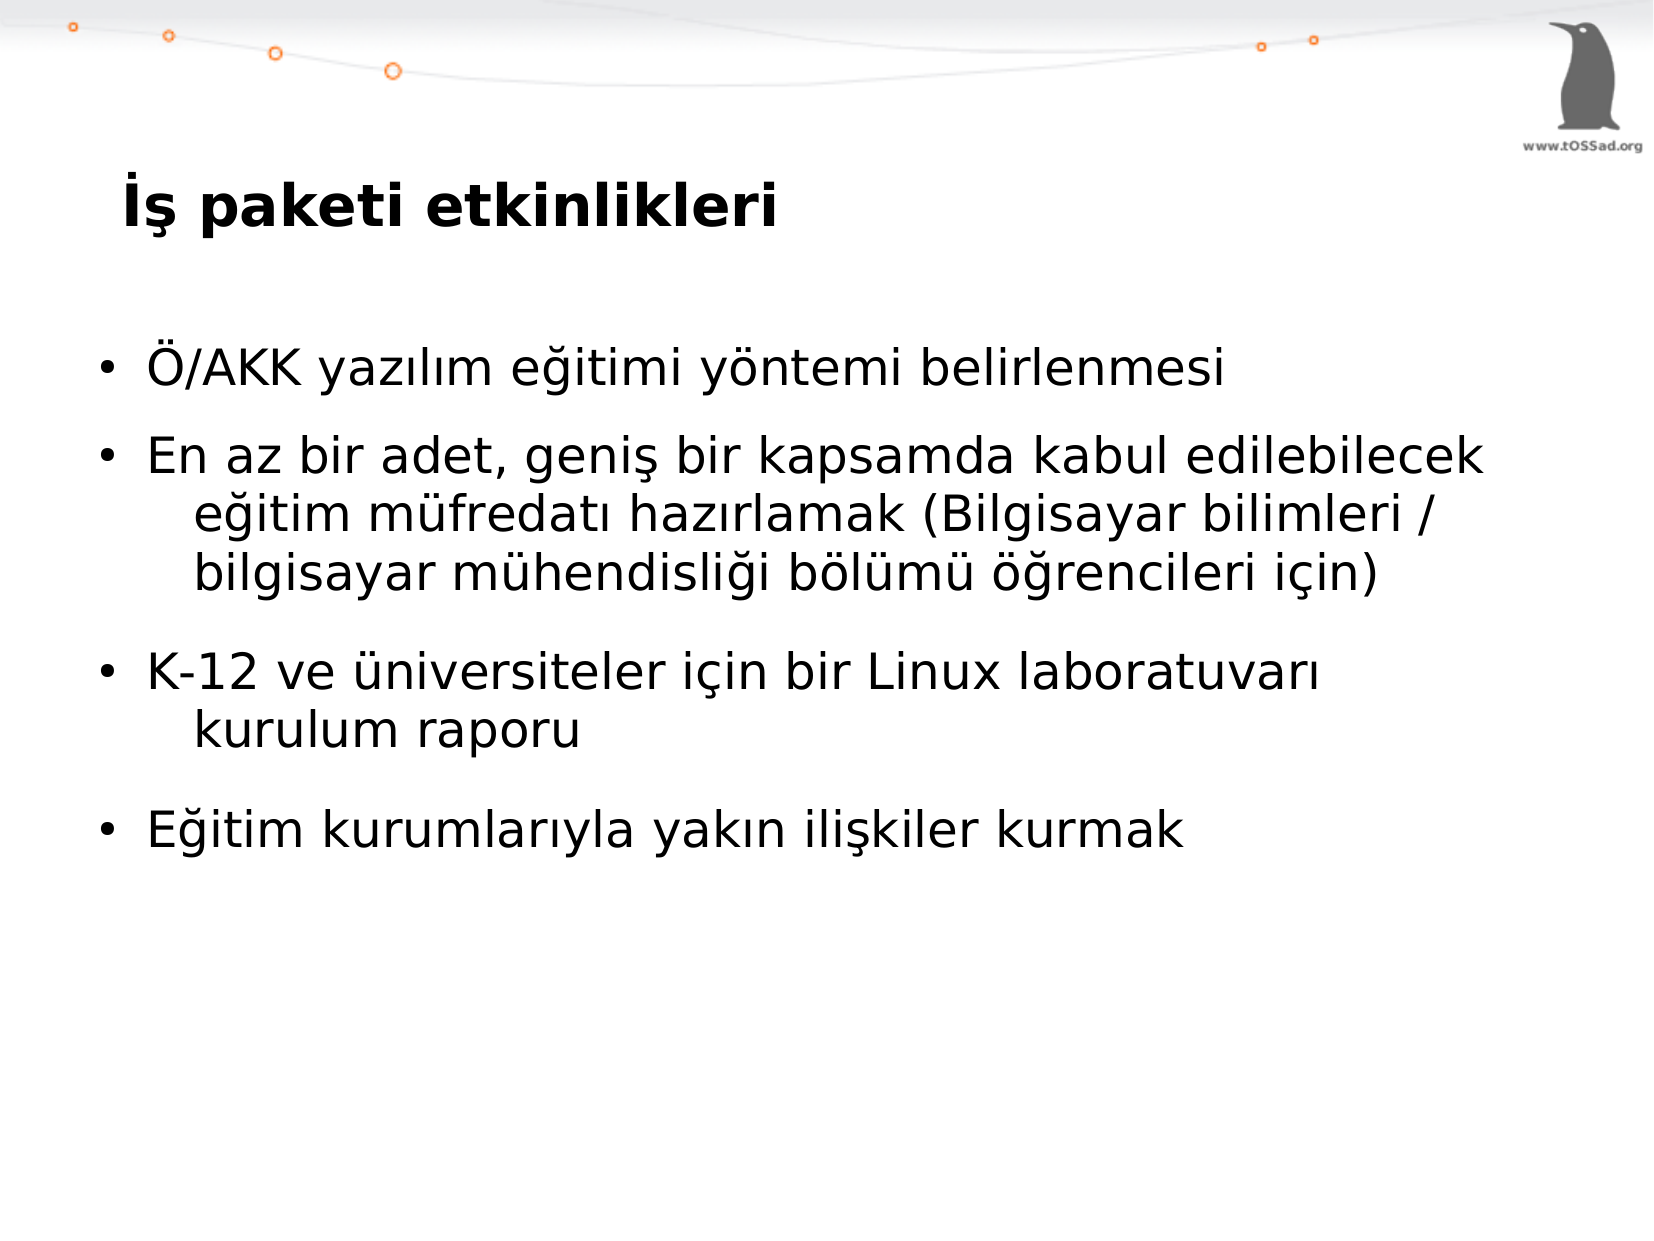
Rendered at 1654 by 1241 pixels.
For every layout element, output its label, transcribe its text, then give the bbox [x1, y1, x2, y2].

text_box Ö/AKK yazılım eğitimi yöntemi belirlenmesi En az bir adet, geniş bir kapsamda kabul edilebilecek eğitim müfredatı hazırlamak (Bilgisayar bilimleri / bilgisayar mühendisliği bölümü öğrencileri için) K-12 ve üniversiteler için bir Linux laboratuvarı kurulum raporu Eğitim kurumlarıyla yakın ilişkiler kurmak [98, 263, 1546, 935]
picture [0, 0, 1654, 157]
title İş paketi etkinlikleri [121, 102, 1534, 263]
